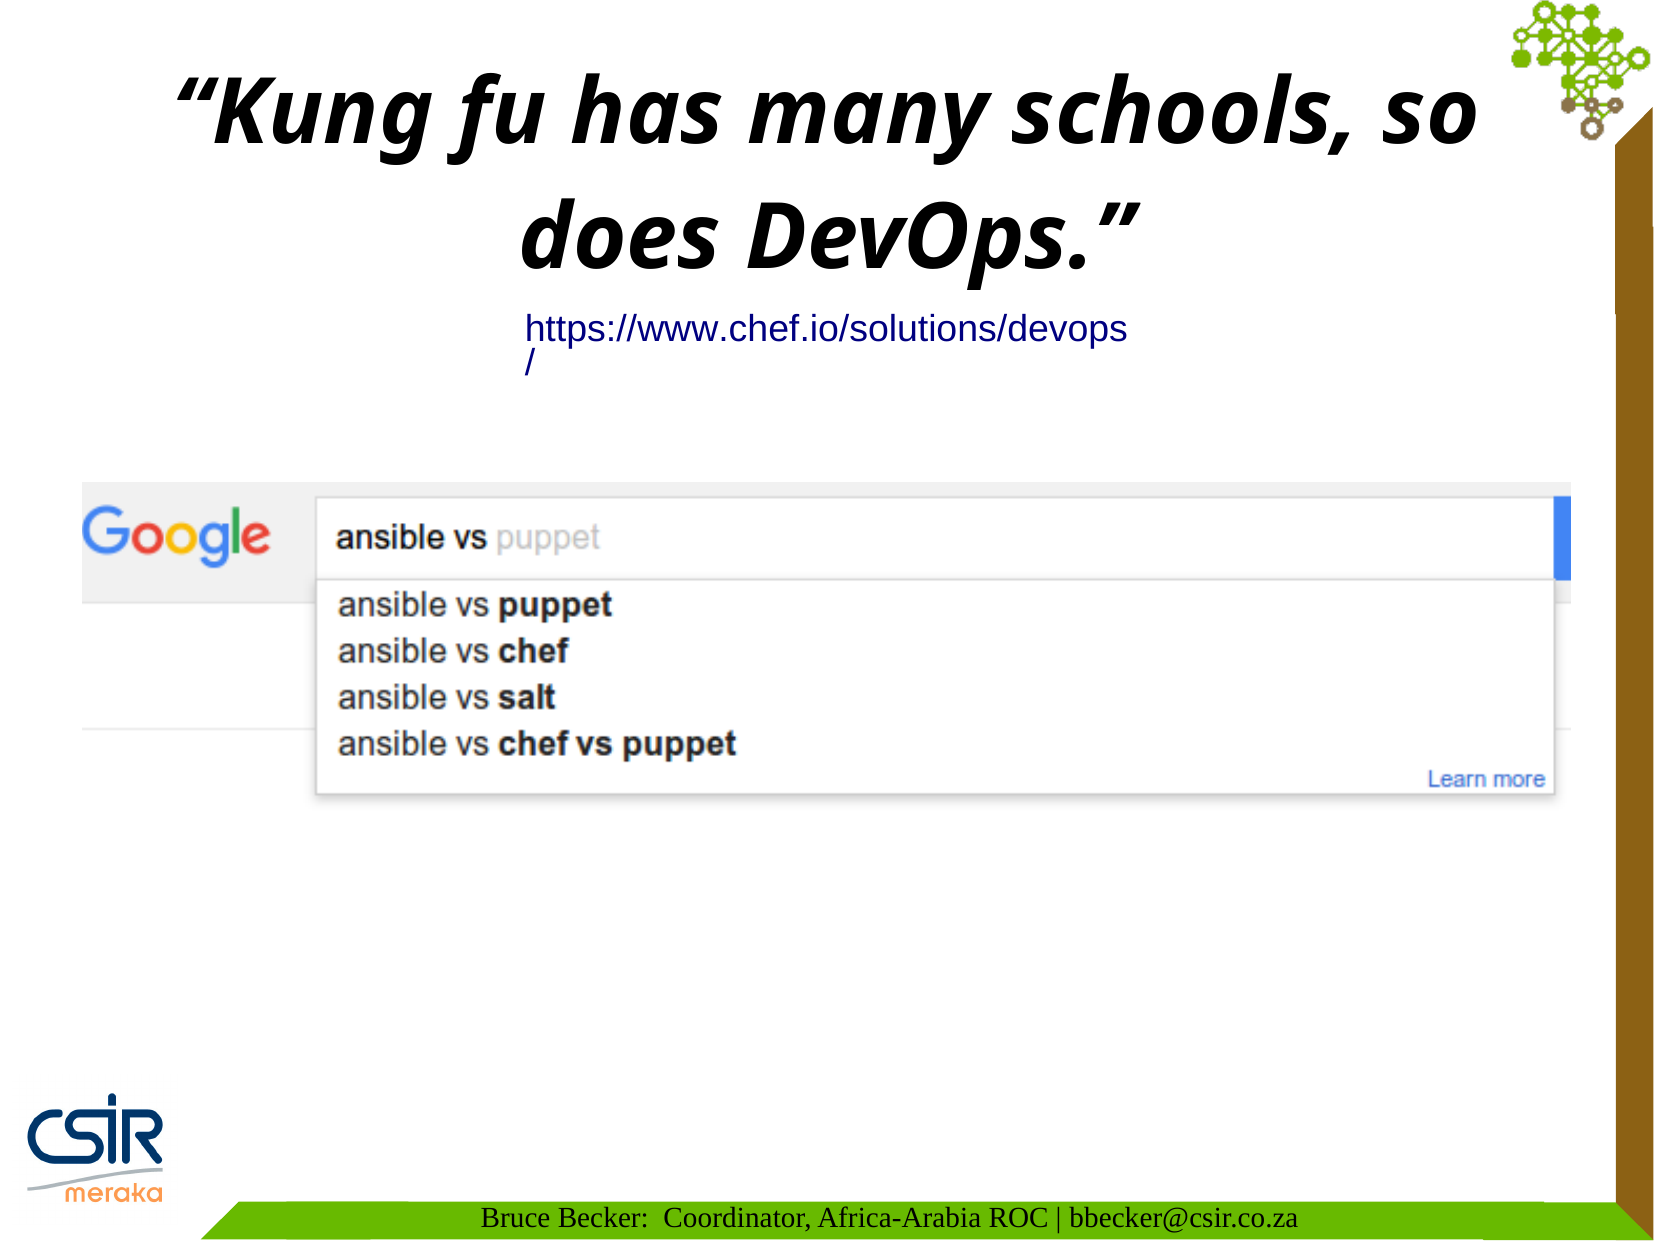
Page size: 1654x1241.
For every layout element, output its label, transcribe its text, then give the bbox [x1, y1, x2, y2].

picture [1503, 0, 1654, 144]
text_box https://www.chef.io/solutions/devops/ [510, 300, 1152, 357]
picture [12, 1074, 178, 1225]
title “Kung fu has many schools, so does DevOps.” [82, 60, 1571, 282]
picture [82, 482, 1571, 817]
